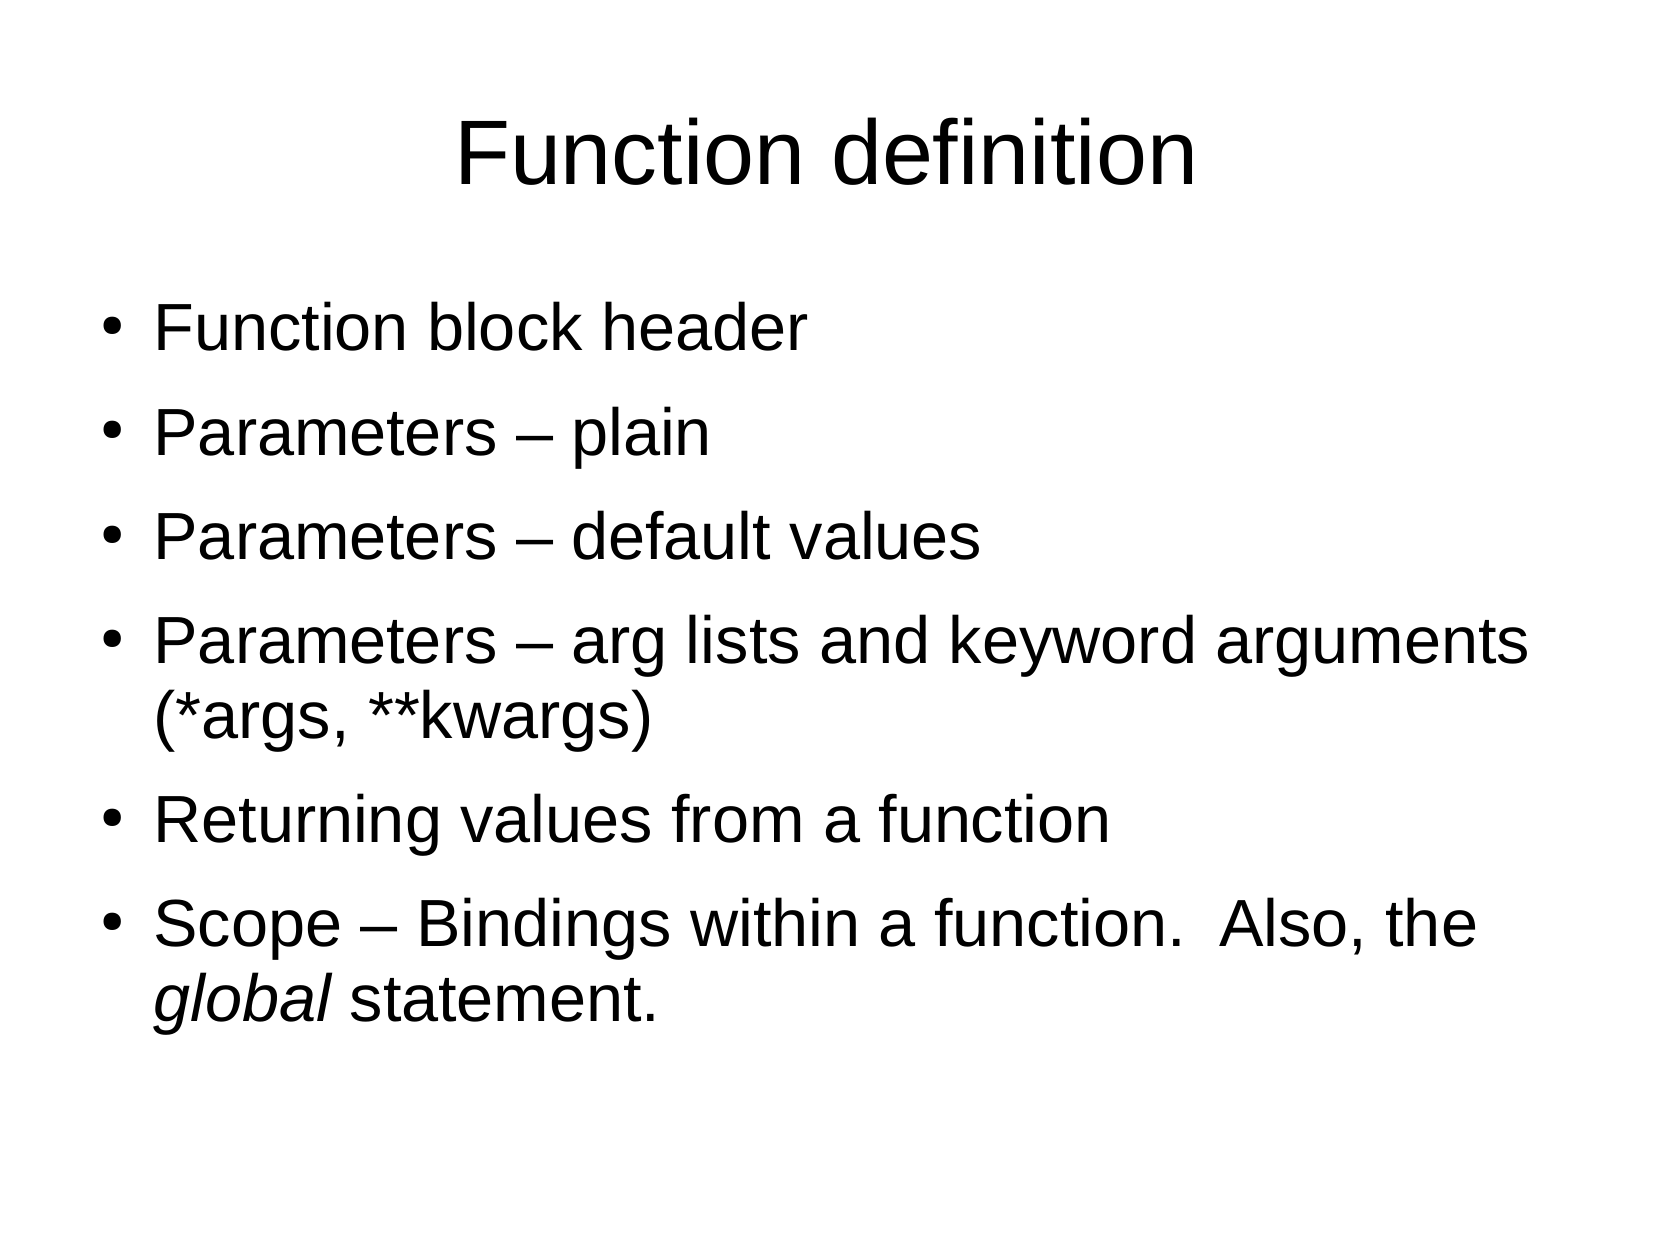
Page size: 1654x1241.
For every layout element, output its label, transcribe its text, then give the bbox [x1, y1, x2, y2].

list Function block header Parameters – plain Parameters – default values Parameters – arg lists and keyword arguments (*args, **kwargs) Returning values from a function Scope – Bindings within a function. Also, the global statement. [82, 290, 1571, 1109]
title Function definition [82, 49, 1571, 257]
